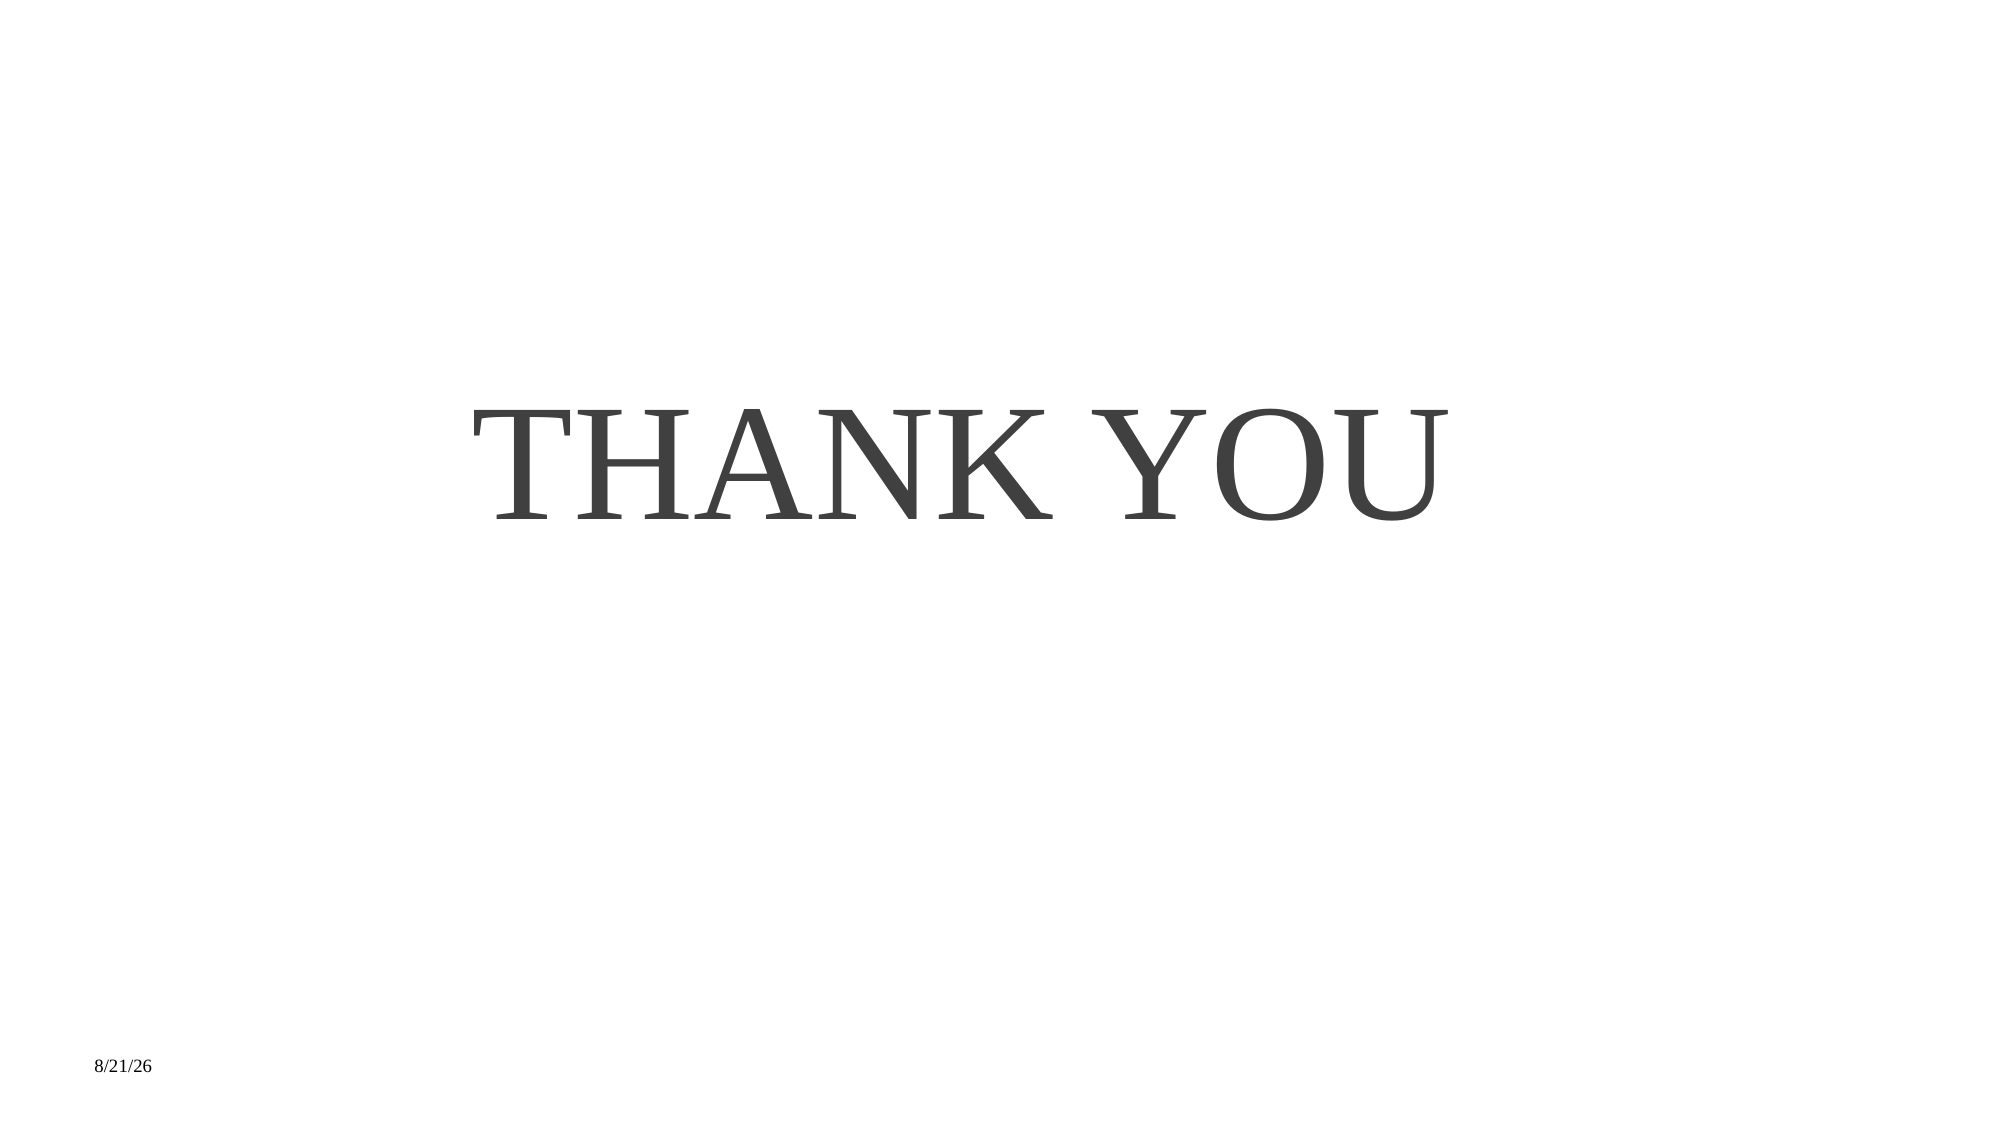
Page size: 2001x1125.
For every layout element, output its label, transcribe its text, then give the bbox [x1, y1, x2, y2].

list THANK YOU [456, 345, 1867, 571]
slide_number 2 November 2023 [79, 1035, 430, 1096]
